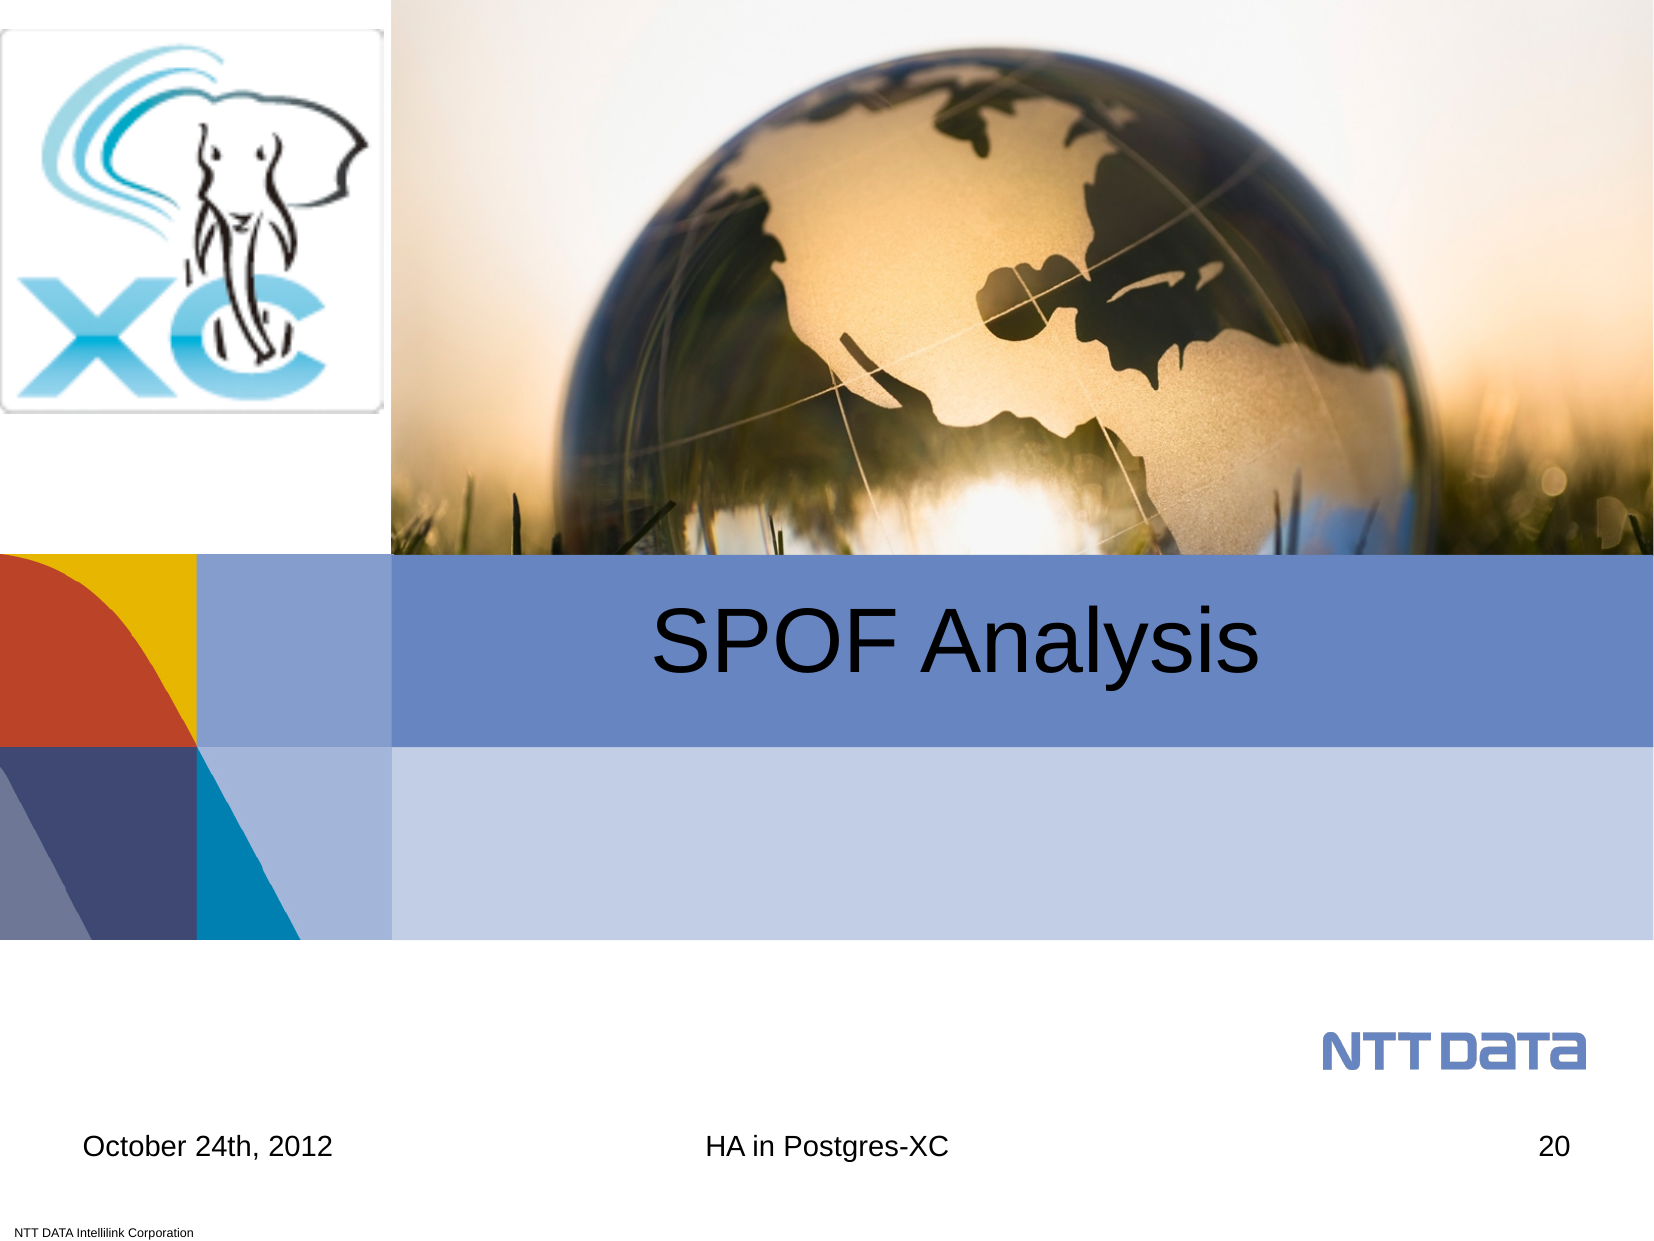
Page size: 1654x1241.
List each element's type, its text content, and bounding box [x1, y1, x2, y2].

title SPOF Analysis [212, 537, 1654, 745]
picture [391, 0, 1654, 537]
picture [0, 29, 384, 414]
picture [1323, 1032, 1586, 1070]
picture [0, 554, 392, 940]
